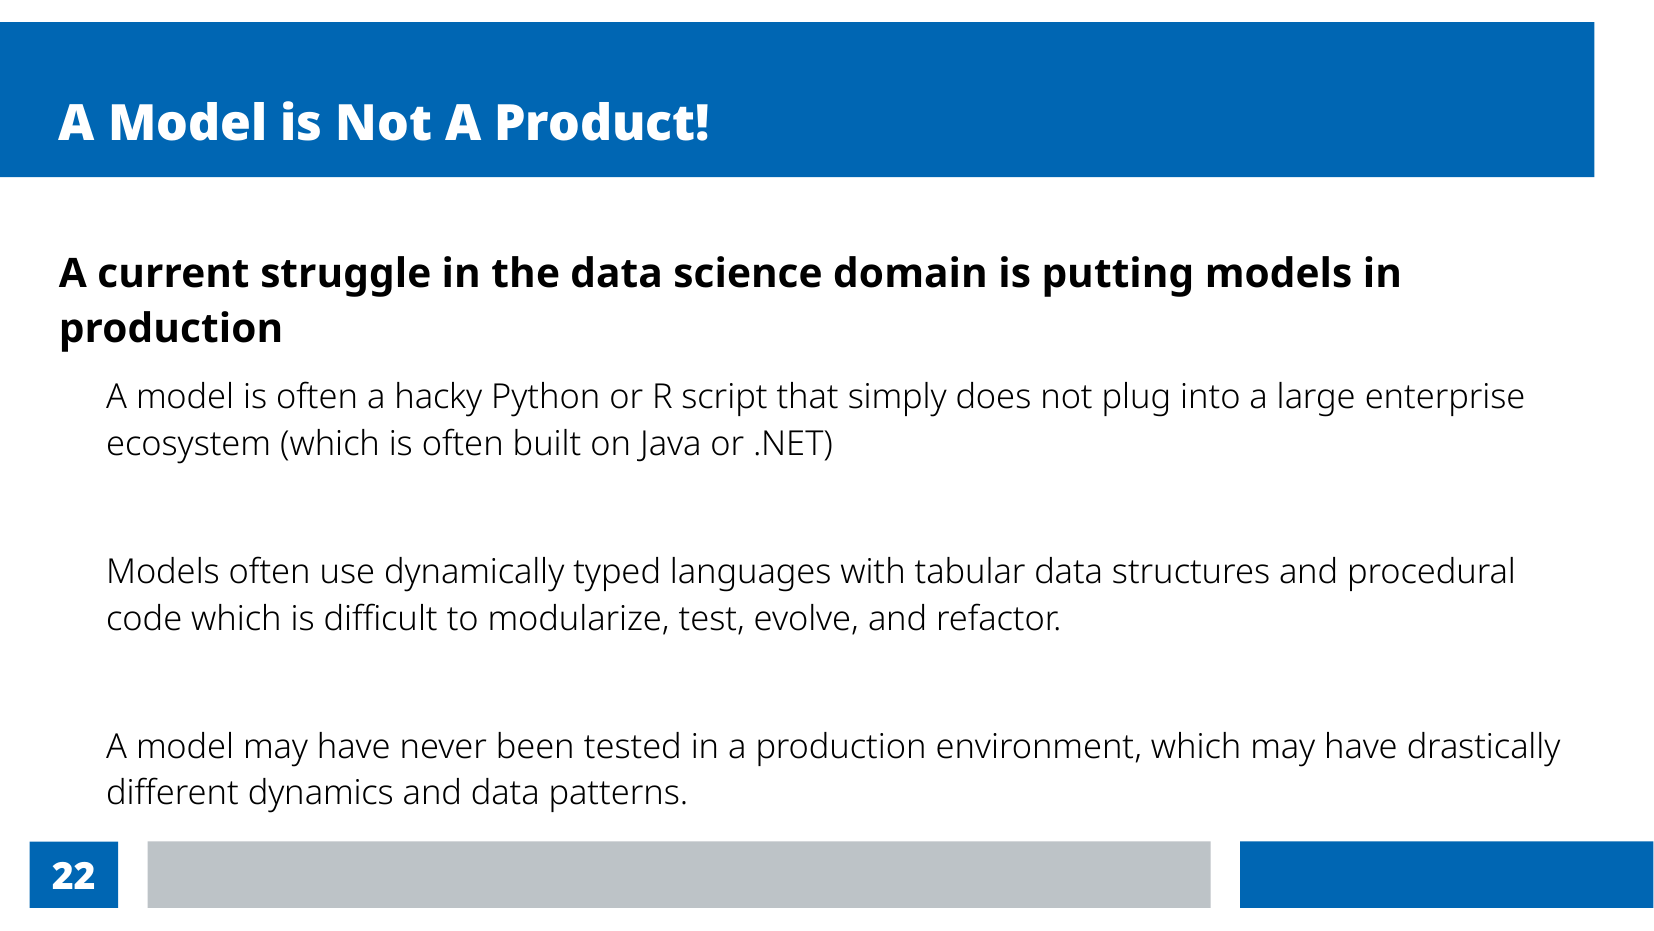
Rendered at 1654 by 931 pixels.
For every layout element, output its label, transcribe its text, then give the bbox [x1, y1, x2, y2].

title A Model is Not A Product! [59, 44, 1595, 156]
list A current struggle in the data science domain is putting models in production A model is often a hacky Python or R script that simply does not plug into a large enterprise ecosystem (which is often built on Java or .NET) Models often use dynamically typed languages with tabular data structures and procedural code which is difficult to modularize, test, evolve, and refactor. A model may have never been tested in a production environment, which may have drastically different dynamics and data patterns. [59, 243, 1565, 820]
